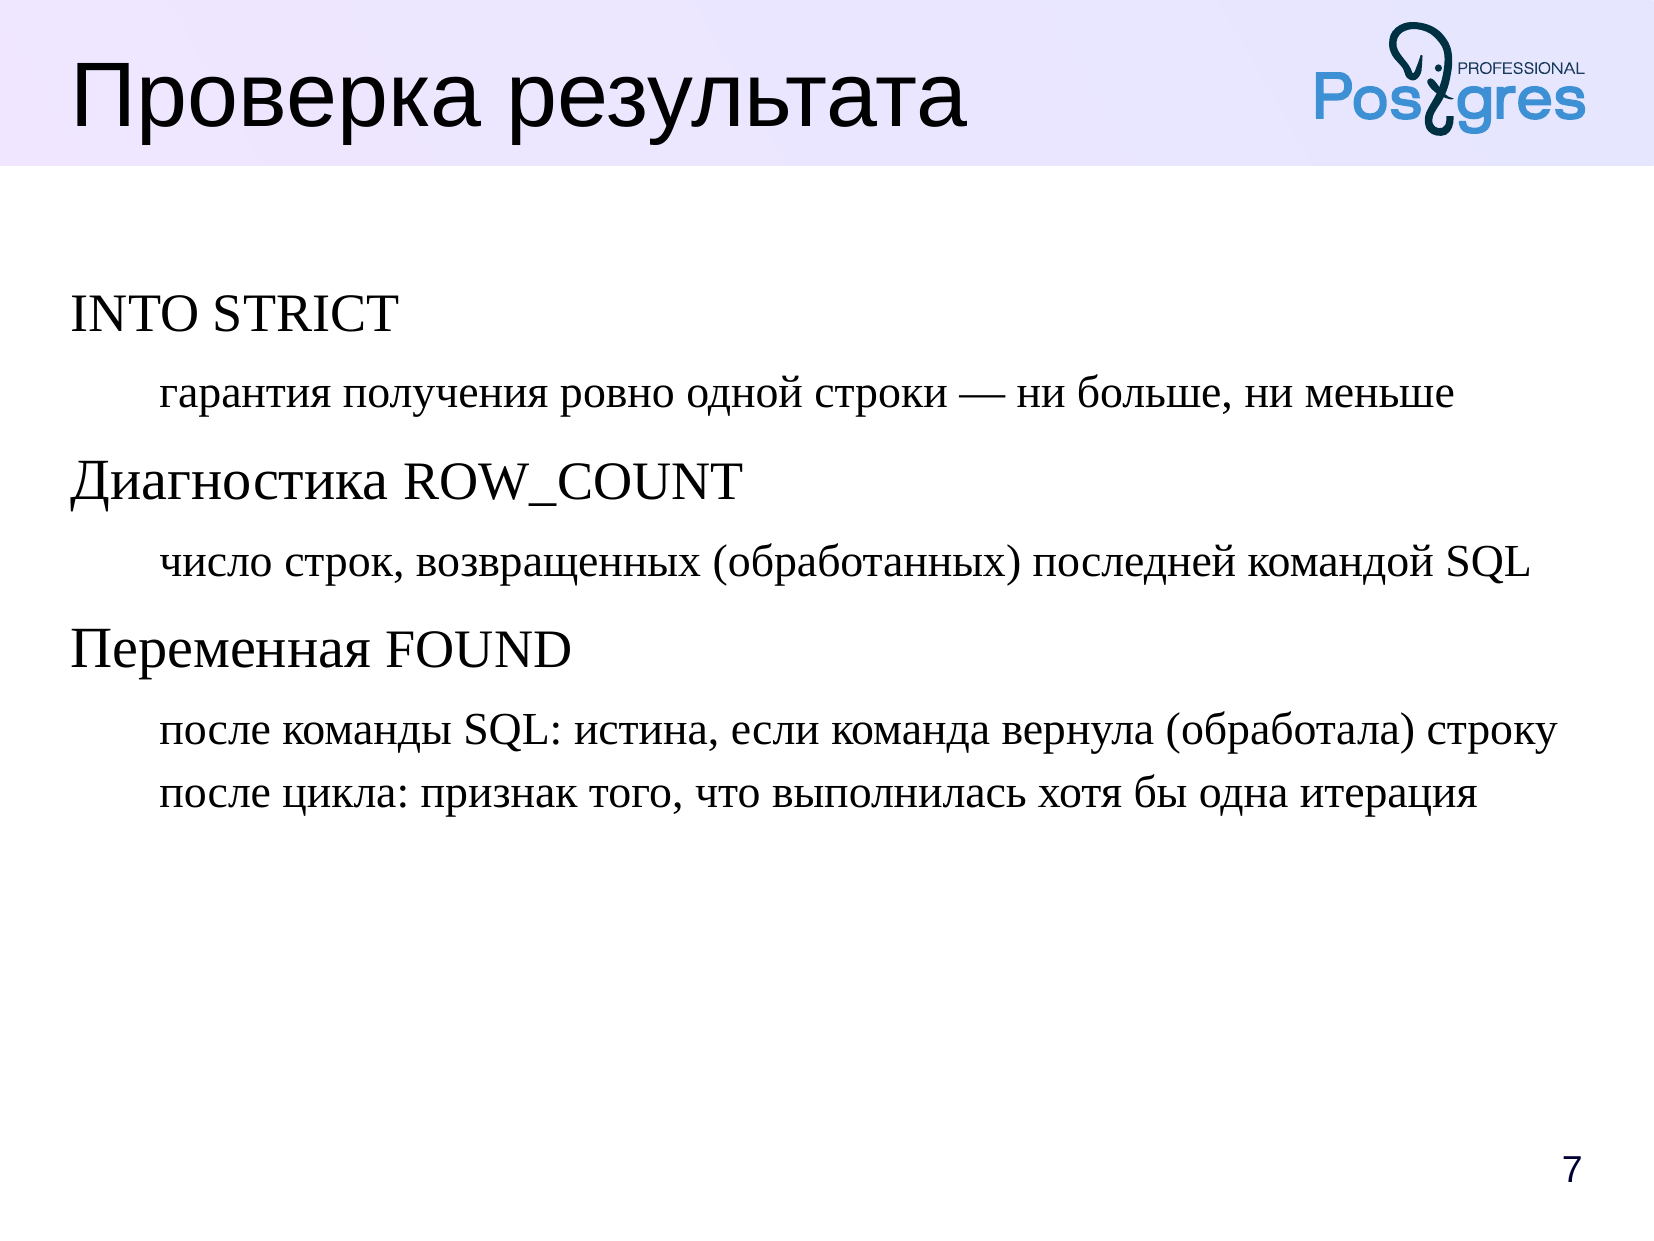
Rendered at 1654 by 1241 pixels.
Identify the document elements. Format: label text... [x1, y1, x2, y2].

list INTO STRICT гарантия получения ровно одной строки — ни больше, ни меньше Диагностика ROW_COUNT число строк, возвращенных (обработанных) последней командой SQL Переменная FOUND после команды SQL: истина, если команда вернула (обработала) строку после цикла: признак того, что выполнилась хотя бы одна итерация [70, 283, 1583, 1141]
title Проверка результата [70, 43, 1241, 147]
